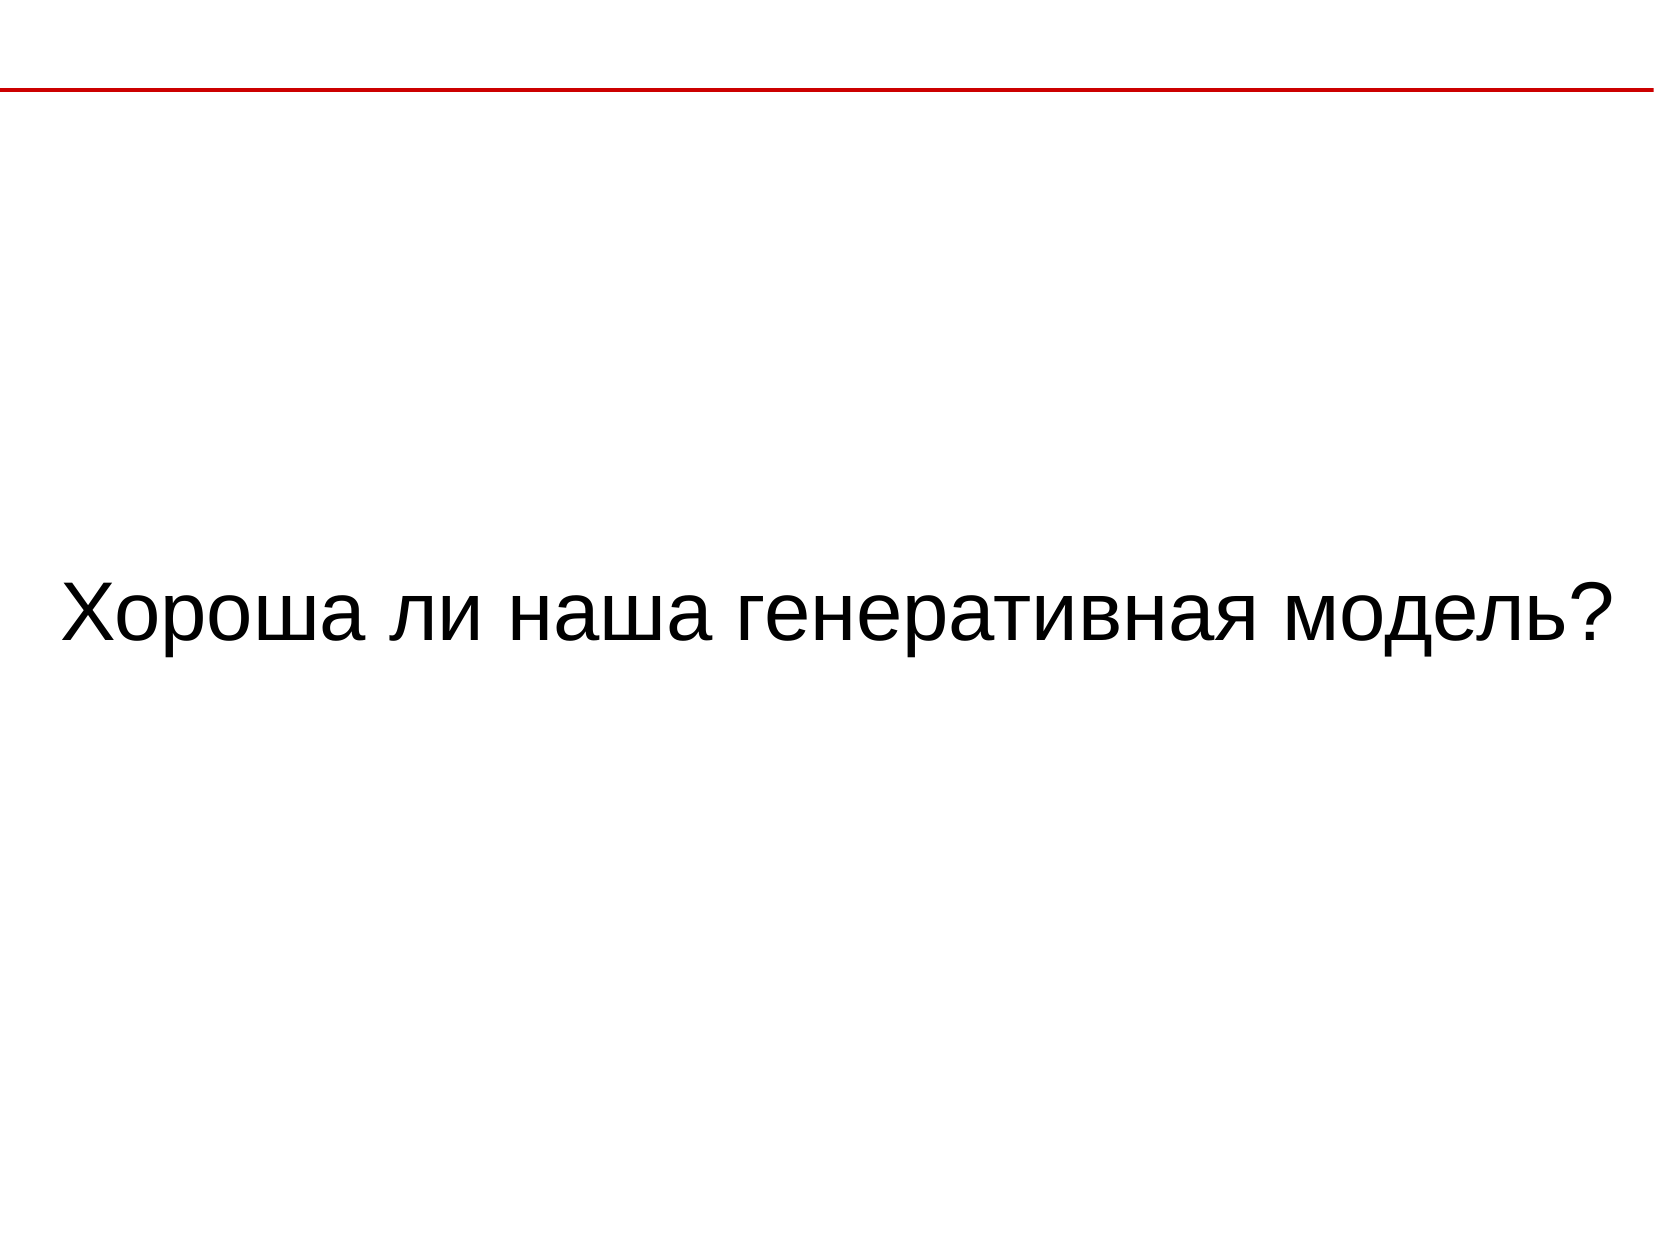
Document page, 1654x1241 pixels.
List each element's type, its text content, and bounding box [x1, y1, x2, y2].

title Хороша ли наша генеративная модель? [60, 518, 1636, 706]
